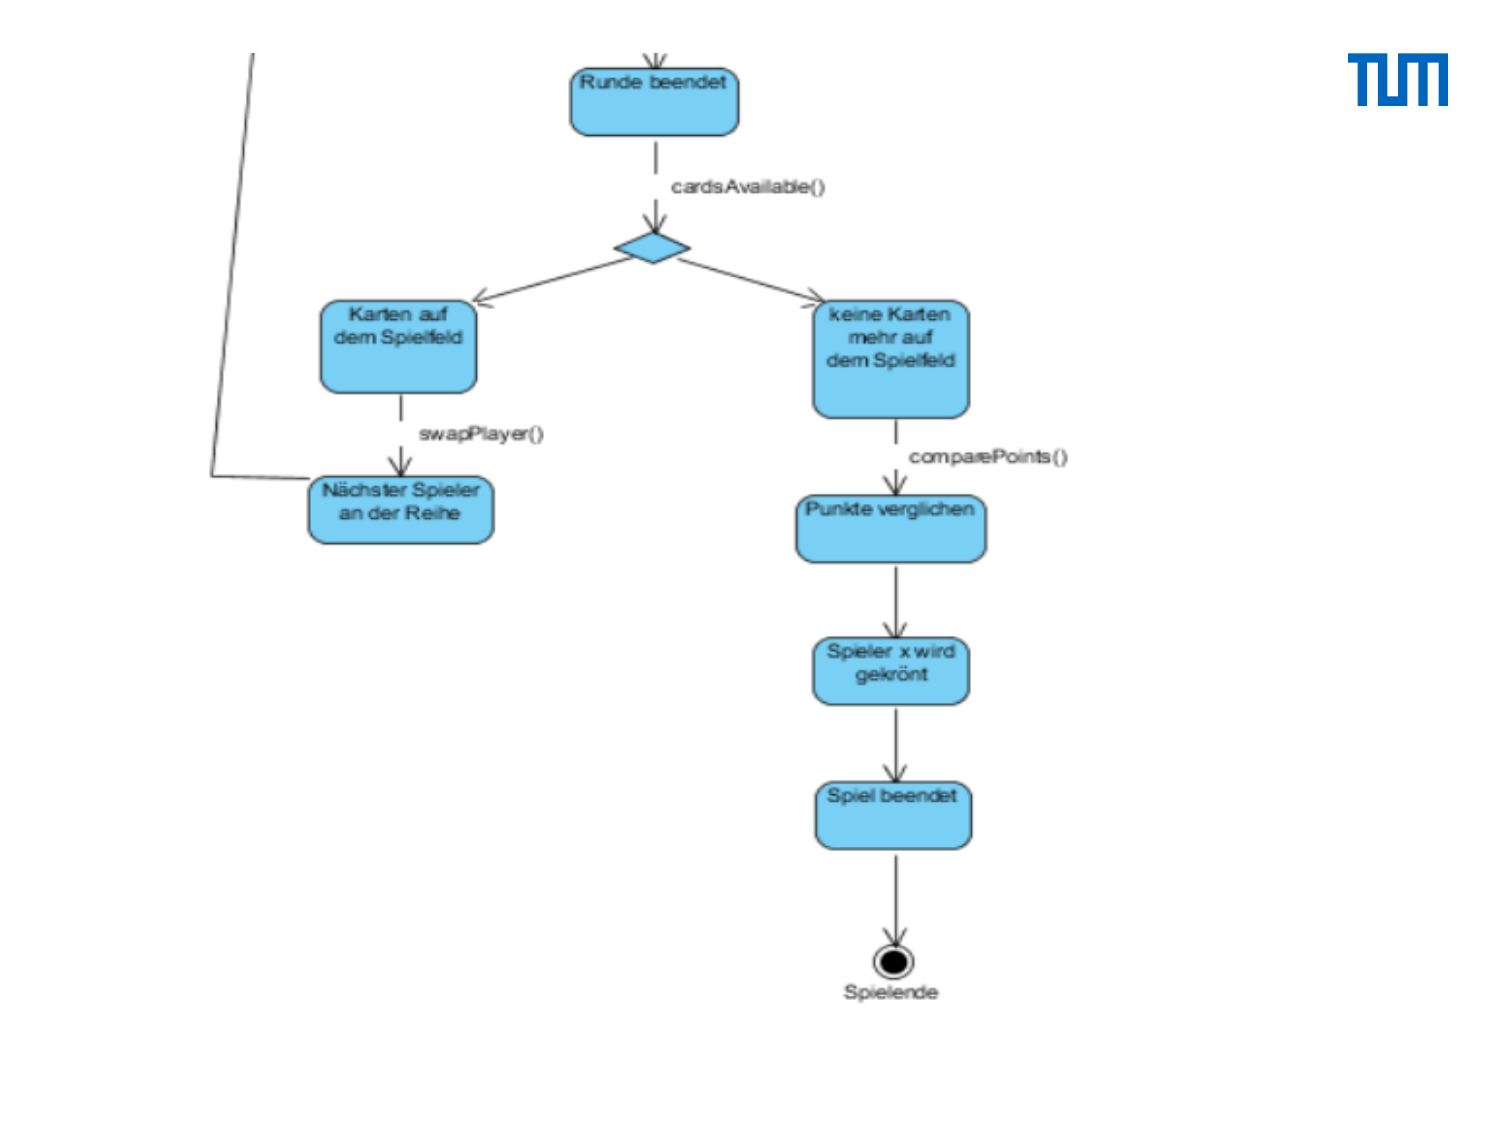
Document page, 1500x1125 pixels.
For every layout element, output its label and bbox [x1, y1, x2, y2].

picture [146, 53, 1136, 1020]
